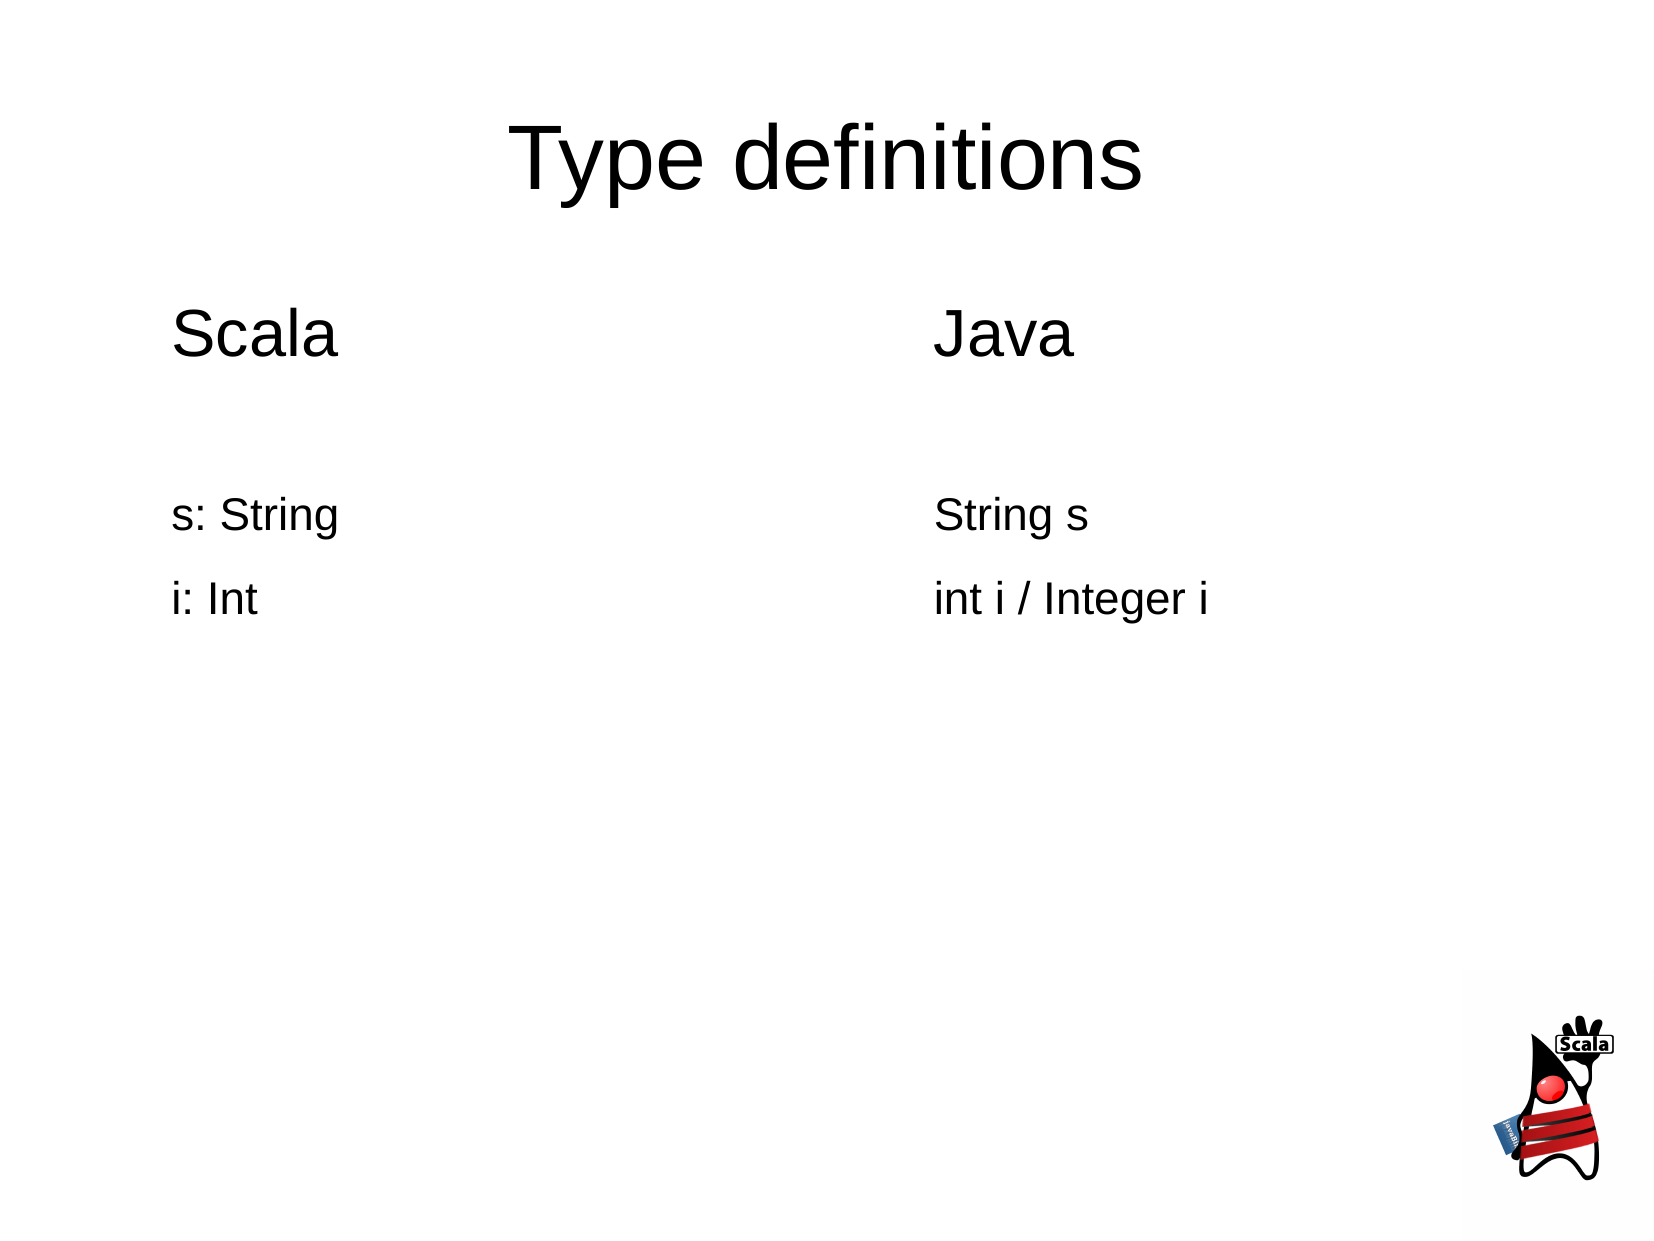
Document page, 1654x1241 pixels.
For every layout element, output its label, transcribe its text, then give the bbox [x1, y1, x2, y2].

title Type definitions [82, 49, 1571, 257]
list Scala s: String i: Int [82, 290, 809, 1109]
list Java String s int i / Integer i [845, 290, 1572, 1109]
